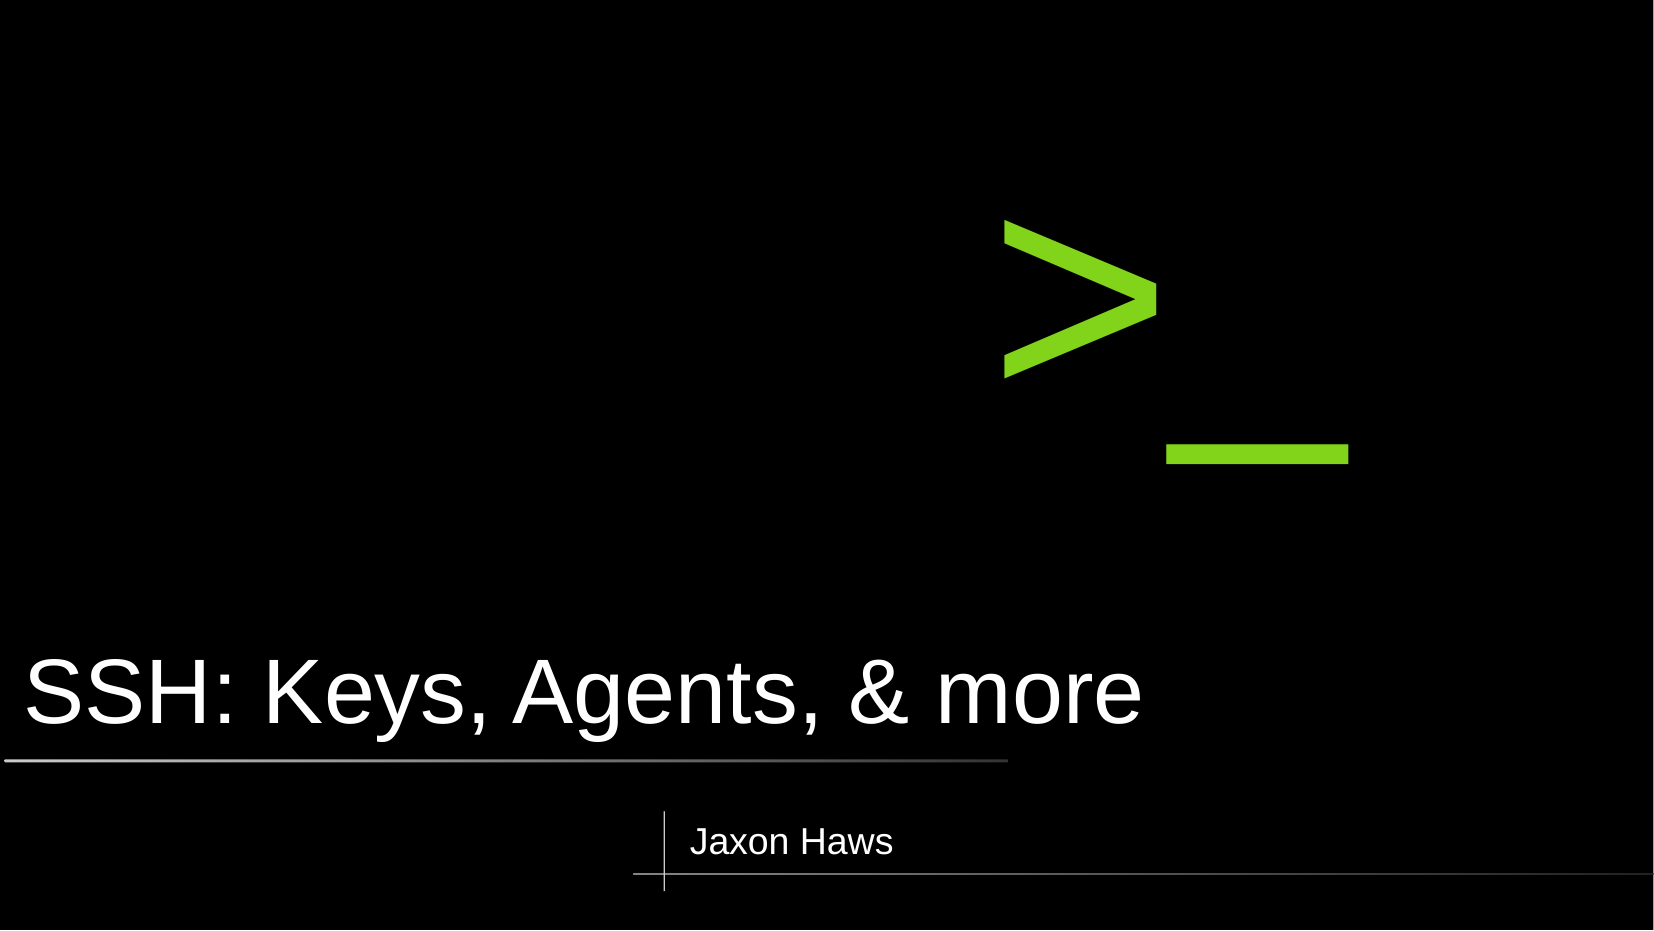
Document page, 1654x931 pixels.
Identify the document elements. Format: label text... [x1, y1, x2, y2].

text_box Jaxon Haws [675, 813, 1351, 871]
title SSH: Keys, Agents, & more [23, 637, 1501, 746]
text_box >_ [975, 112, 1426, 601]
